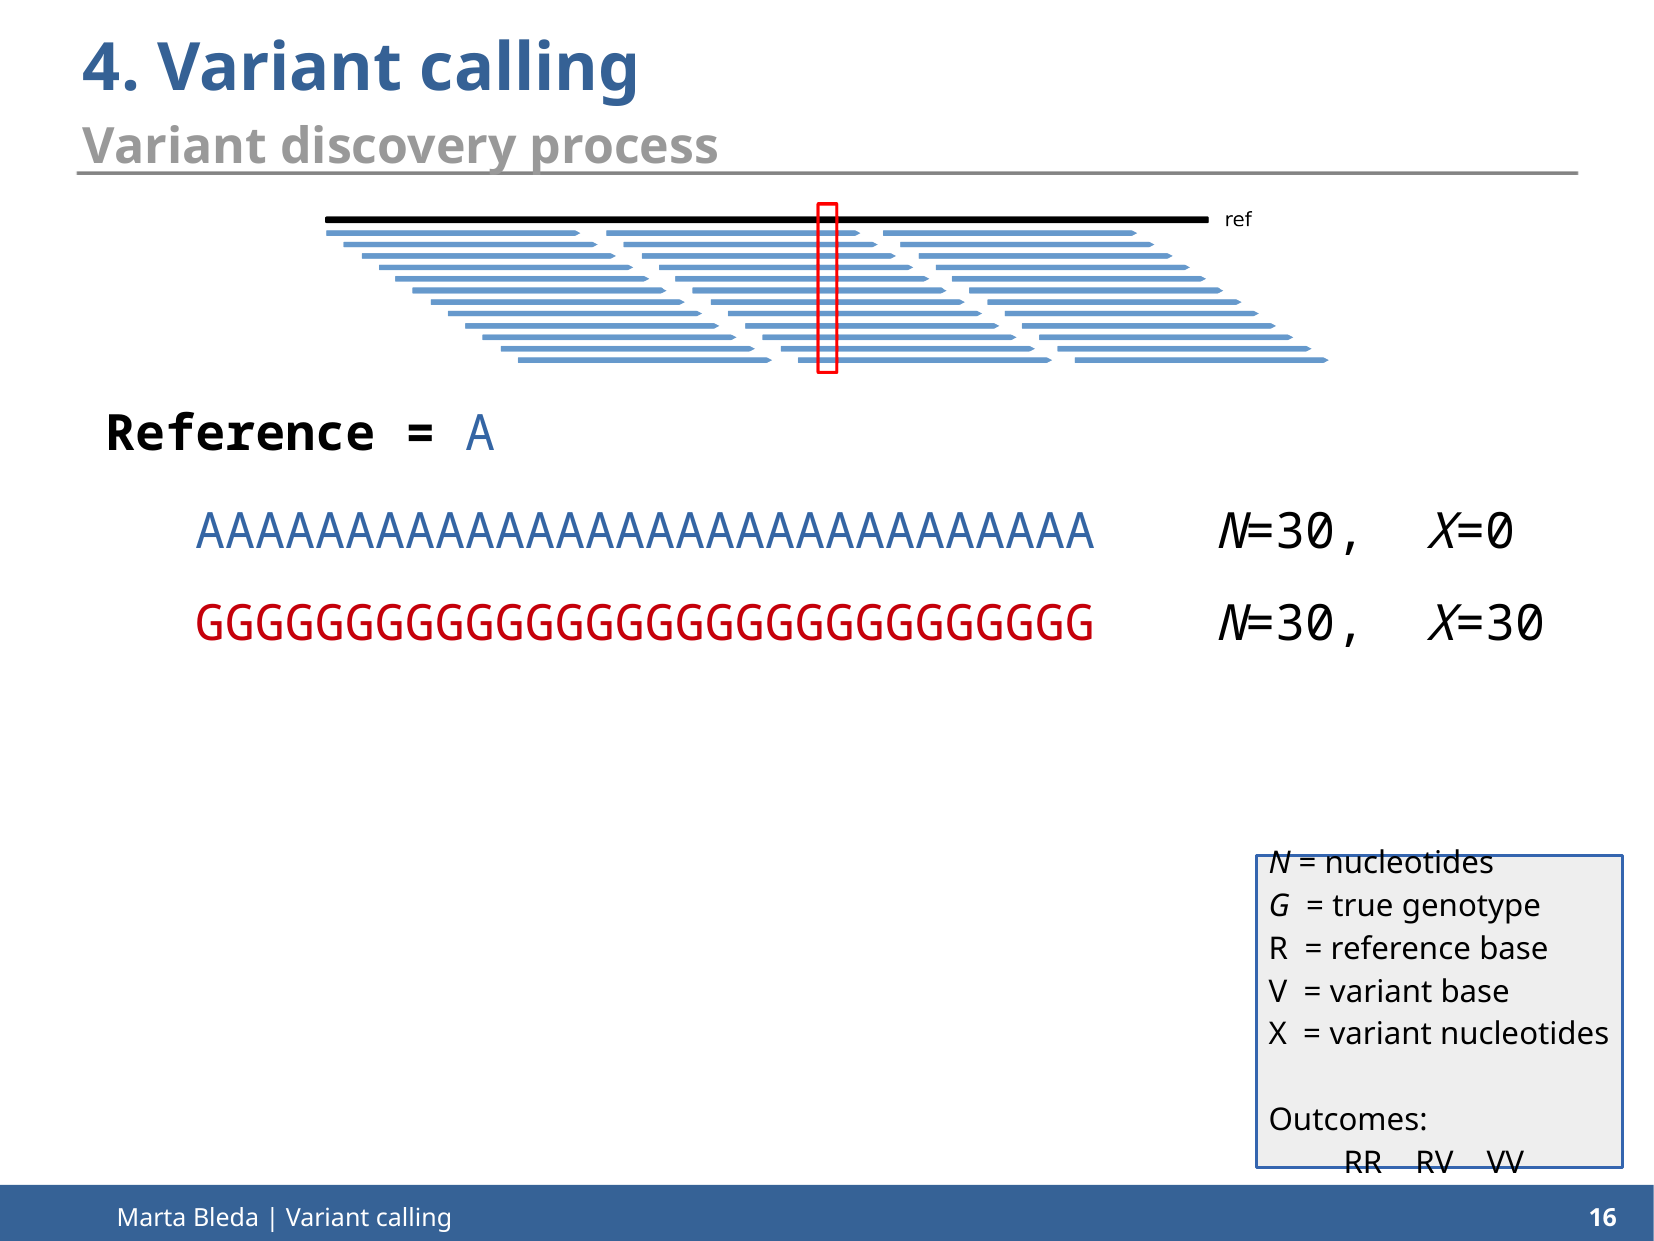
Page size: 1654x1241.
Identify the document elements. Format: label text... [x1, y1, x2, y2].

list Reference = A AAAAAAAAAAAAAAAAAAAAAAAAAAAAAA N=30, X=0 GGGGGGGGGGGGGGGGGGGGGGGGGGGGGG N=30, X=30 [105, 396, 1572, 1139]
picture [540, 170, 1580, 175]
picture [497, 170, 533, 175]
picture [325, 202, 1329, 374]
picture [74, 170, 490, 175]
title 4. Variant calling Variant discovery process [82, 31, 1571, 166]
text_box N = nucleotides G = true genotype R = reference base V = variant base X = variant nucleotides Outcomes: RR RV VV [1256, 855, 1623, 1168]
